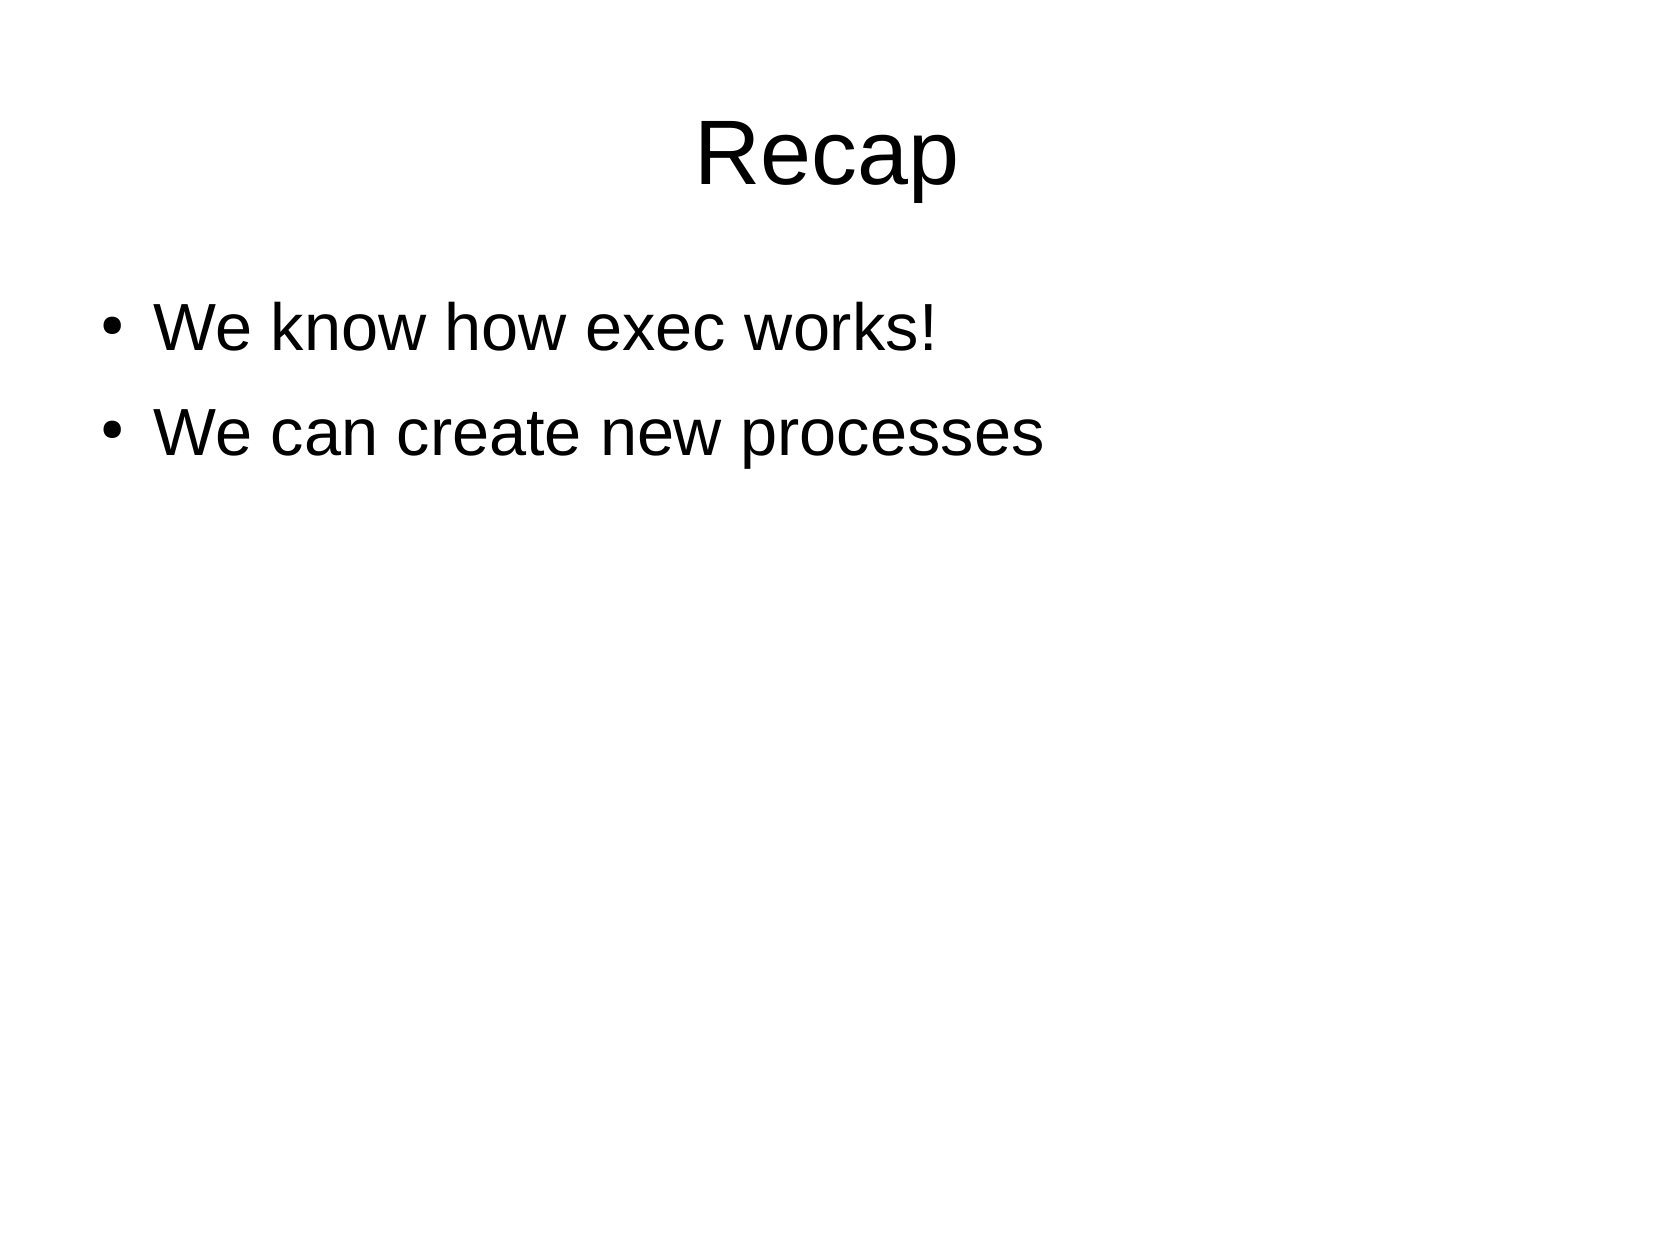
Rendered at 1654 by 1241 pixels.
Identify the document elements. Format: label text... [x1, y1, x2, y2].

title Recap [82, 49, 1571, 257]
list We know how exec works! We can create new processes [82, 290, 1571, 1010]
